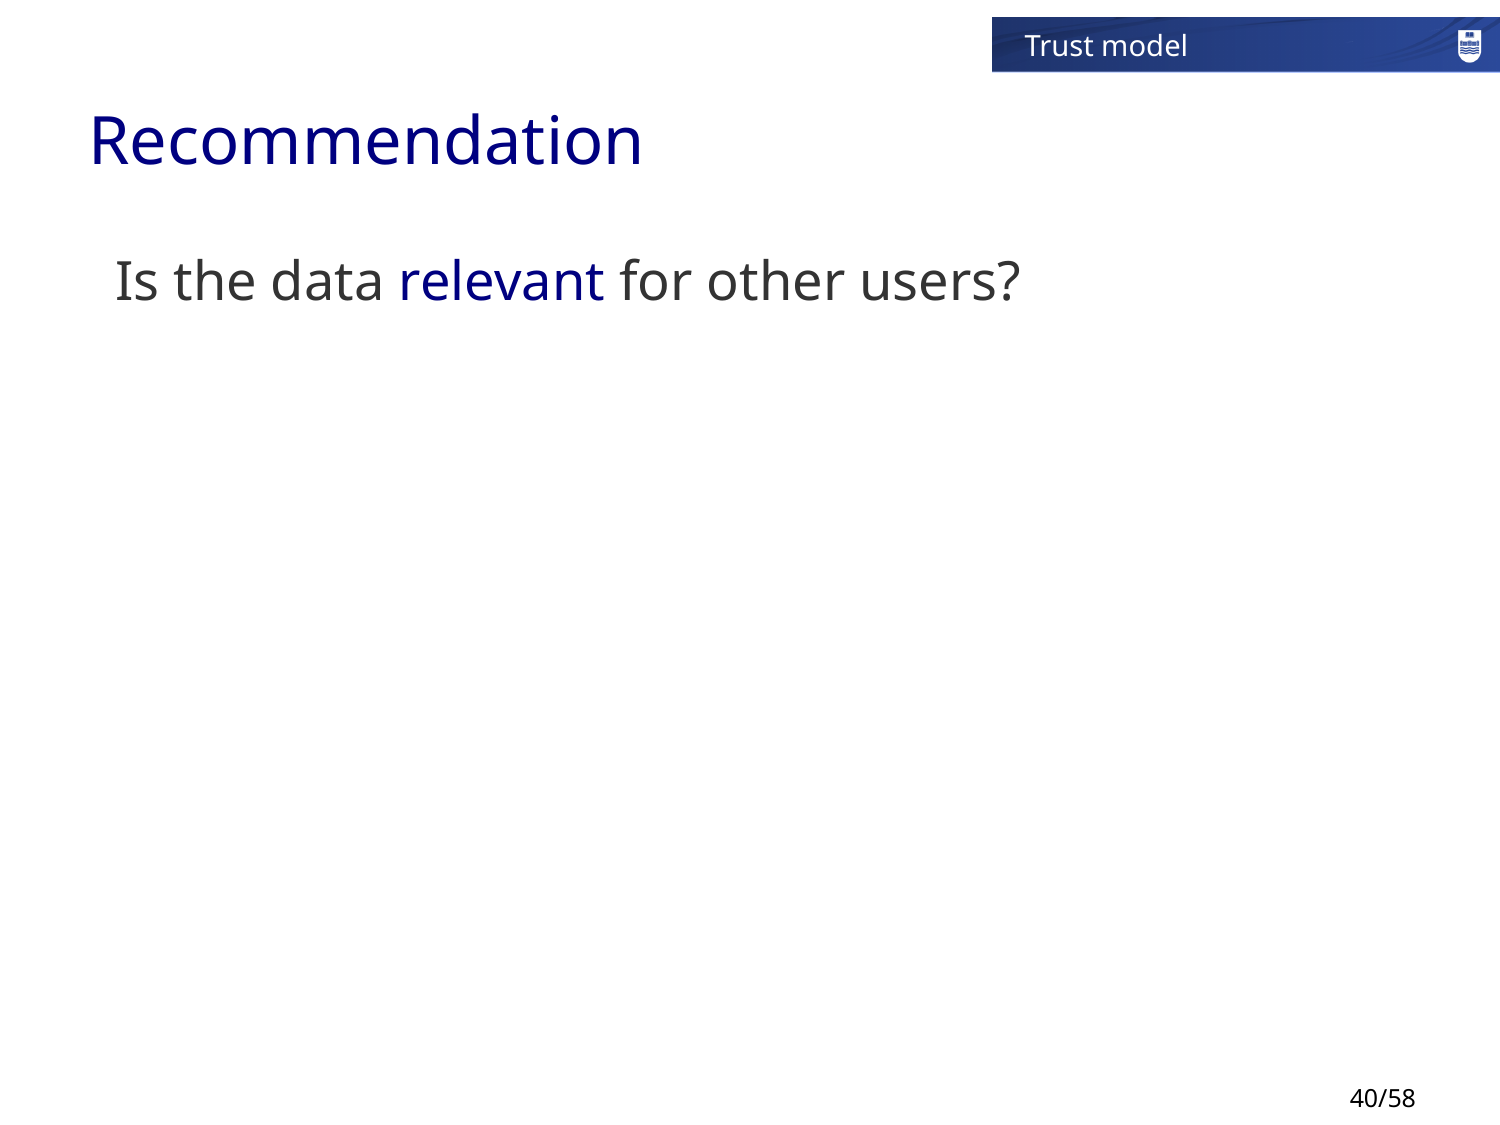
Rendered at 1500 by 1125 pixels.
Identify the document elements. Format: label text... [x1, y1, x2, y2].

title Recommendation [2, 99, 1365, 177]
text_box Trust model [1009, 17, 1483, 67]
picture [992, 17, 1500, 73]
list Is the data relevant for other users? [100, 238, 1495, 1016]
